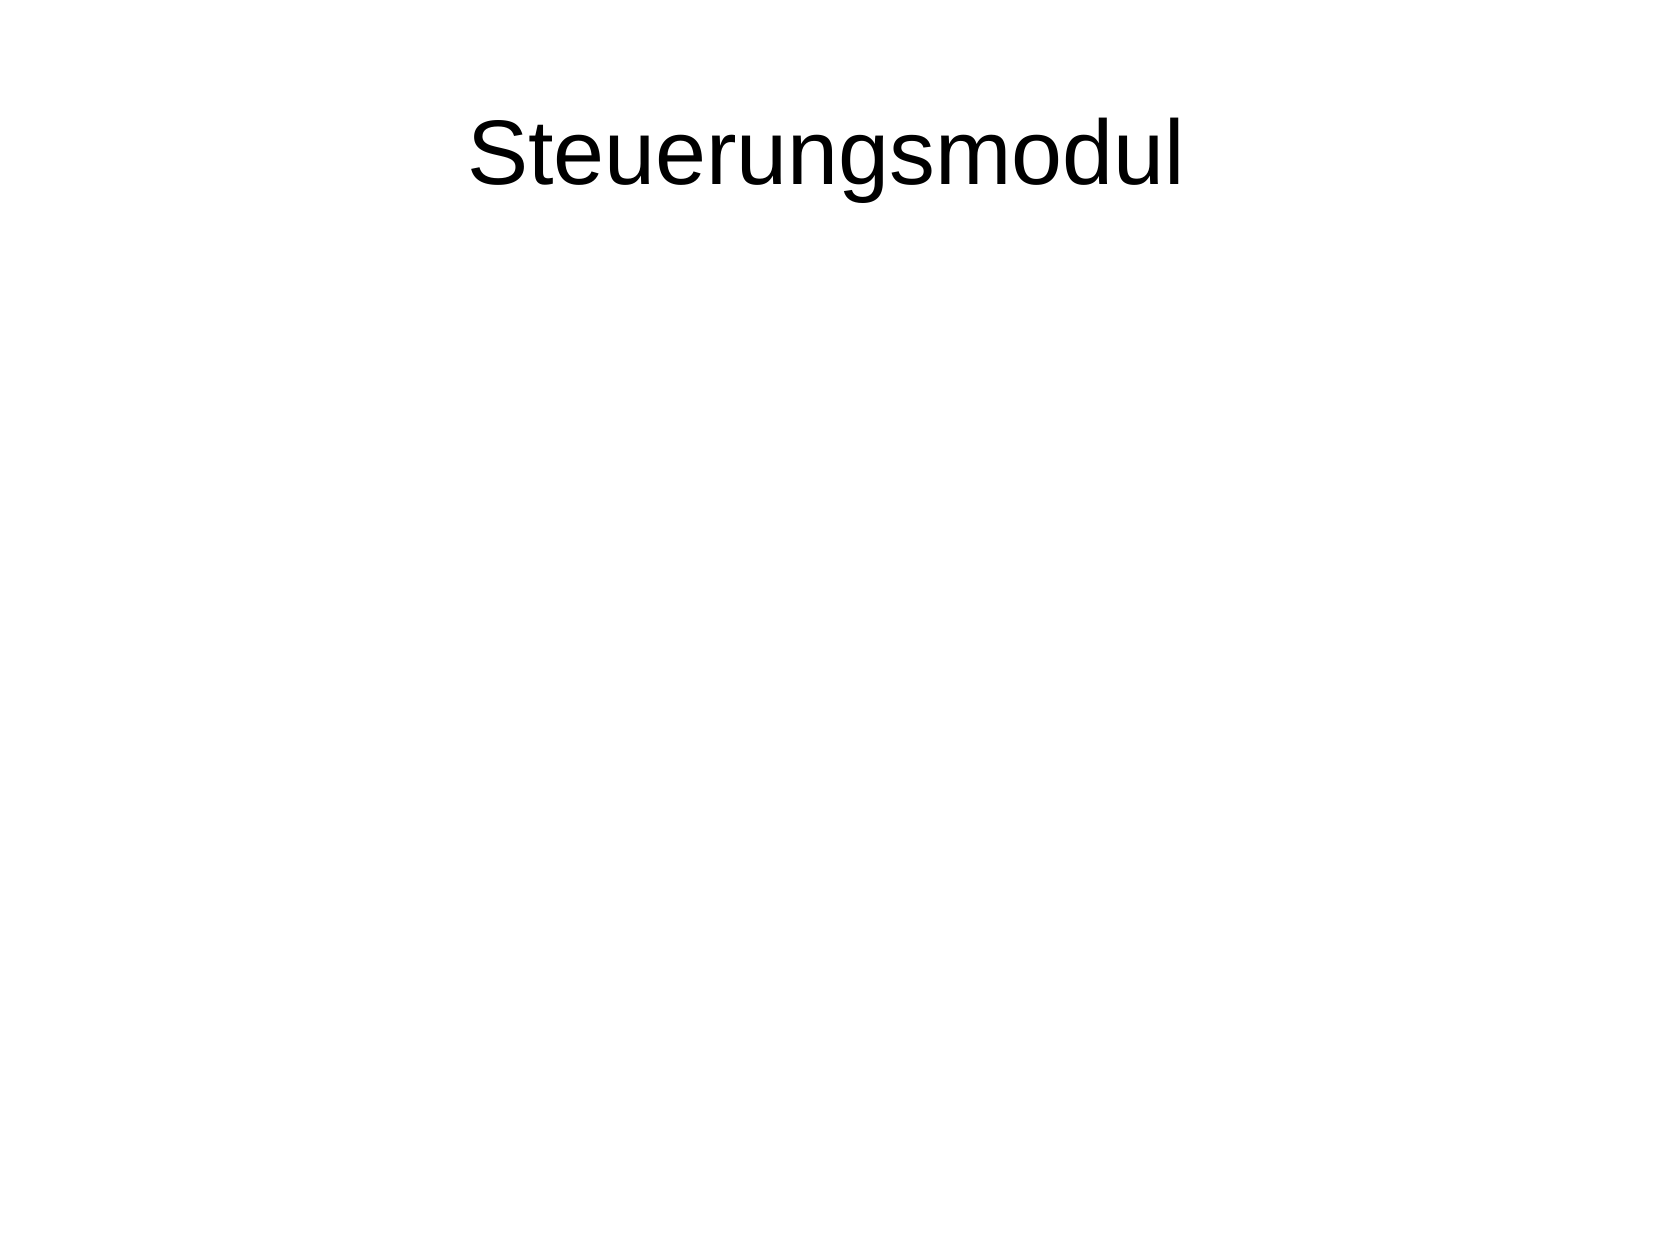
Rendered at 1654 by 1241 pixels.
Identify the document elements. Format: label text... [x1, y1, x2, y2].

title Steuerungsmodul [82, 49, 1571, 257]
